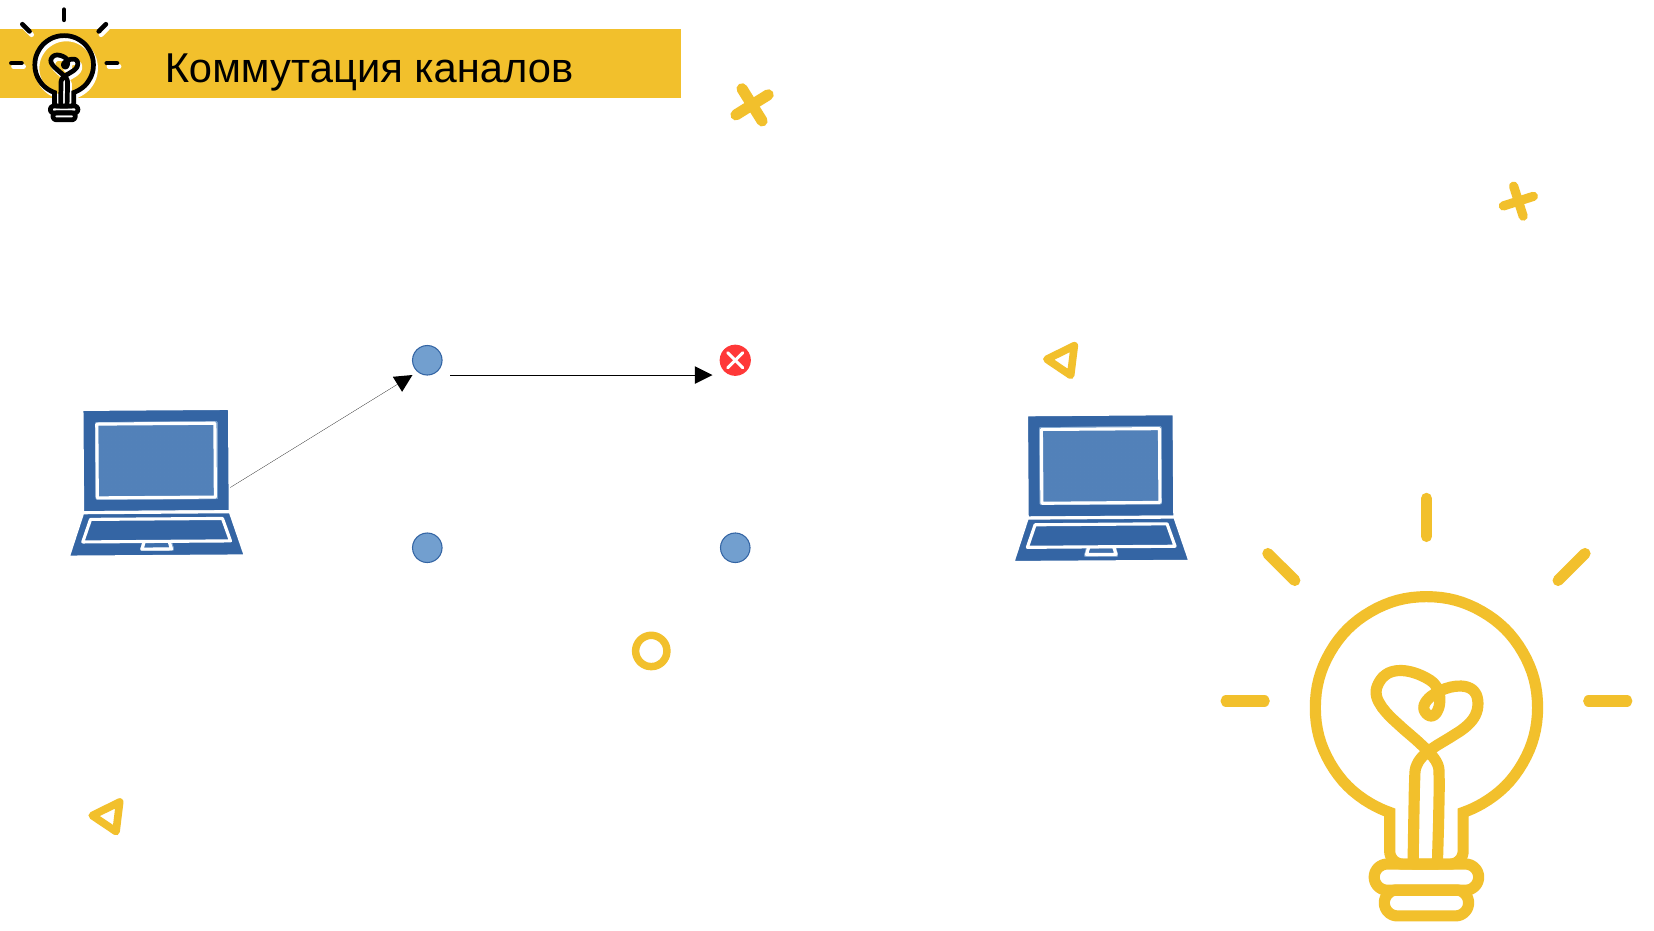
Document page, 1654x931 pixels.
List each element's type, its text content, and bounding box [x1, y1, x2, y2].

text_box [412, 532, 443, 563]
text_box [68, 408, 246, 558]
text_box Коммутация каналов [150, 37, 676, 99]
text_box [412, 345, 443, 376]
text_box [720, 345, 751, 376]
text_box [720, 532, 751, 563]
text_box [1012, 413, 1191, 563]
